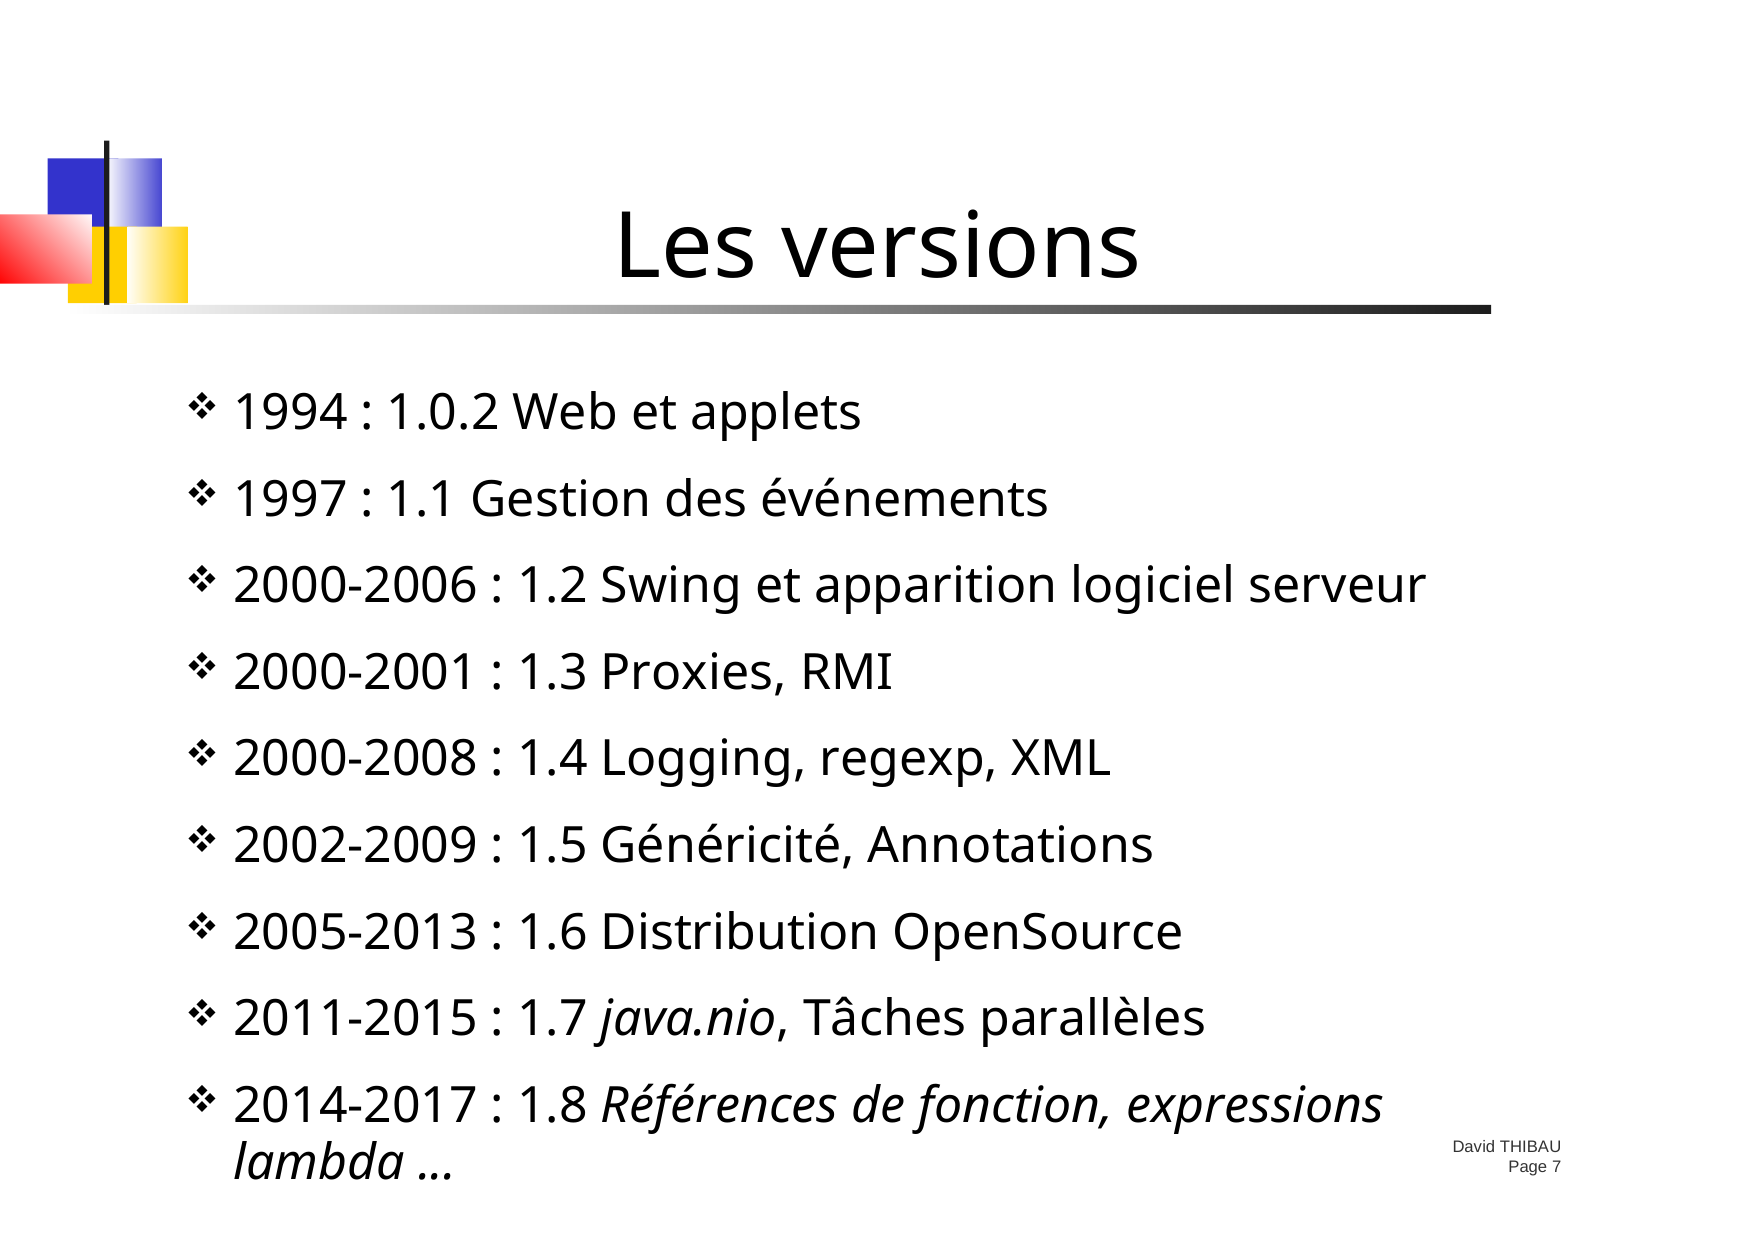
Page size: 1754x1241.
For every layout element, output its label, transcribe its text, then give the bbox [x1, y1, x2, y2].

list 1994 : 1.0.2 Web et applets 1997 : 1.1 Gestion des événements 2000-2006 : 1.2 Swing et apparition logiciel serveur 2000-2001 : 1.3 Proxies, RMI 2000-2008 : 1.4 Logging, regexp, XML 2002-2009 : 1.5 Généricité, Annotations 2005-2013 : 1.6 Distribution OpenSource 2011-2015 : 1.7 java.nio, Tâches parallèles 2014-2017 : 1.8 Références de fonction, expressions lambda ... [168, 383, 1566, 1194]
title Les versions [179, 152, 1577, 340]
